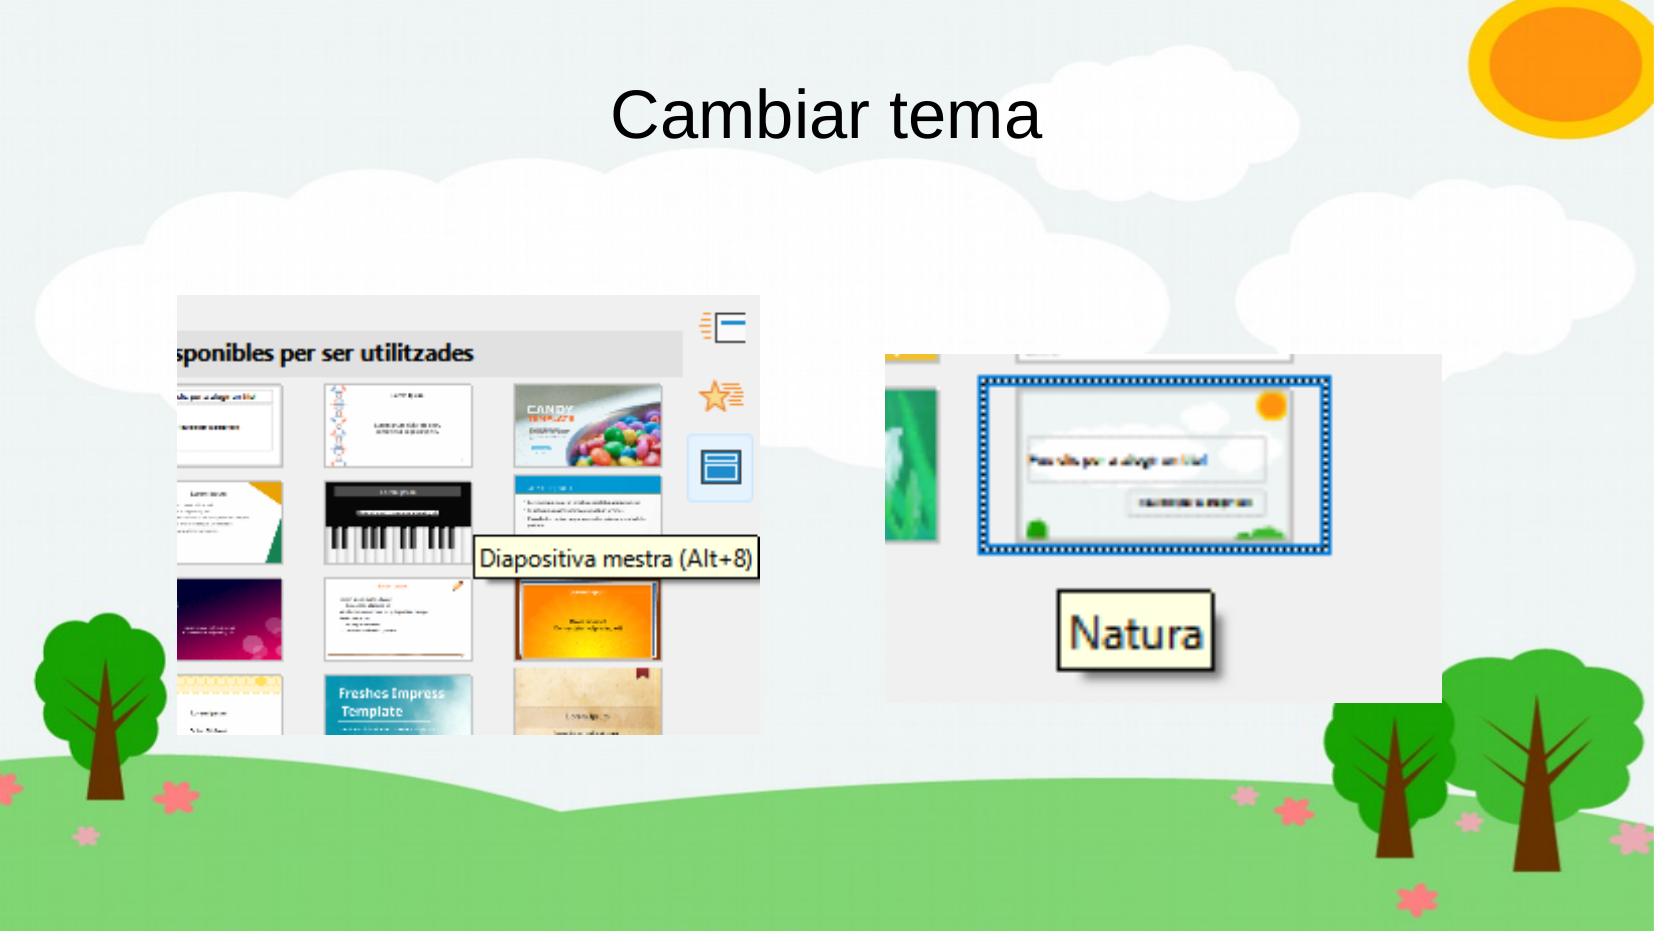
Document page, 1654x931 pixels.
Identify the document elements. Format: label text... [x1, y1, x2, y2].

title Cambiar tema [82, 37, 1571, 193]
picture [0, 0, 1654, 931]
